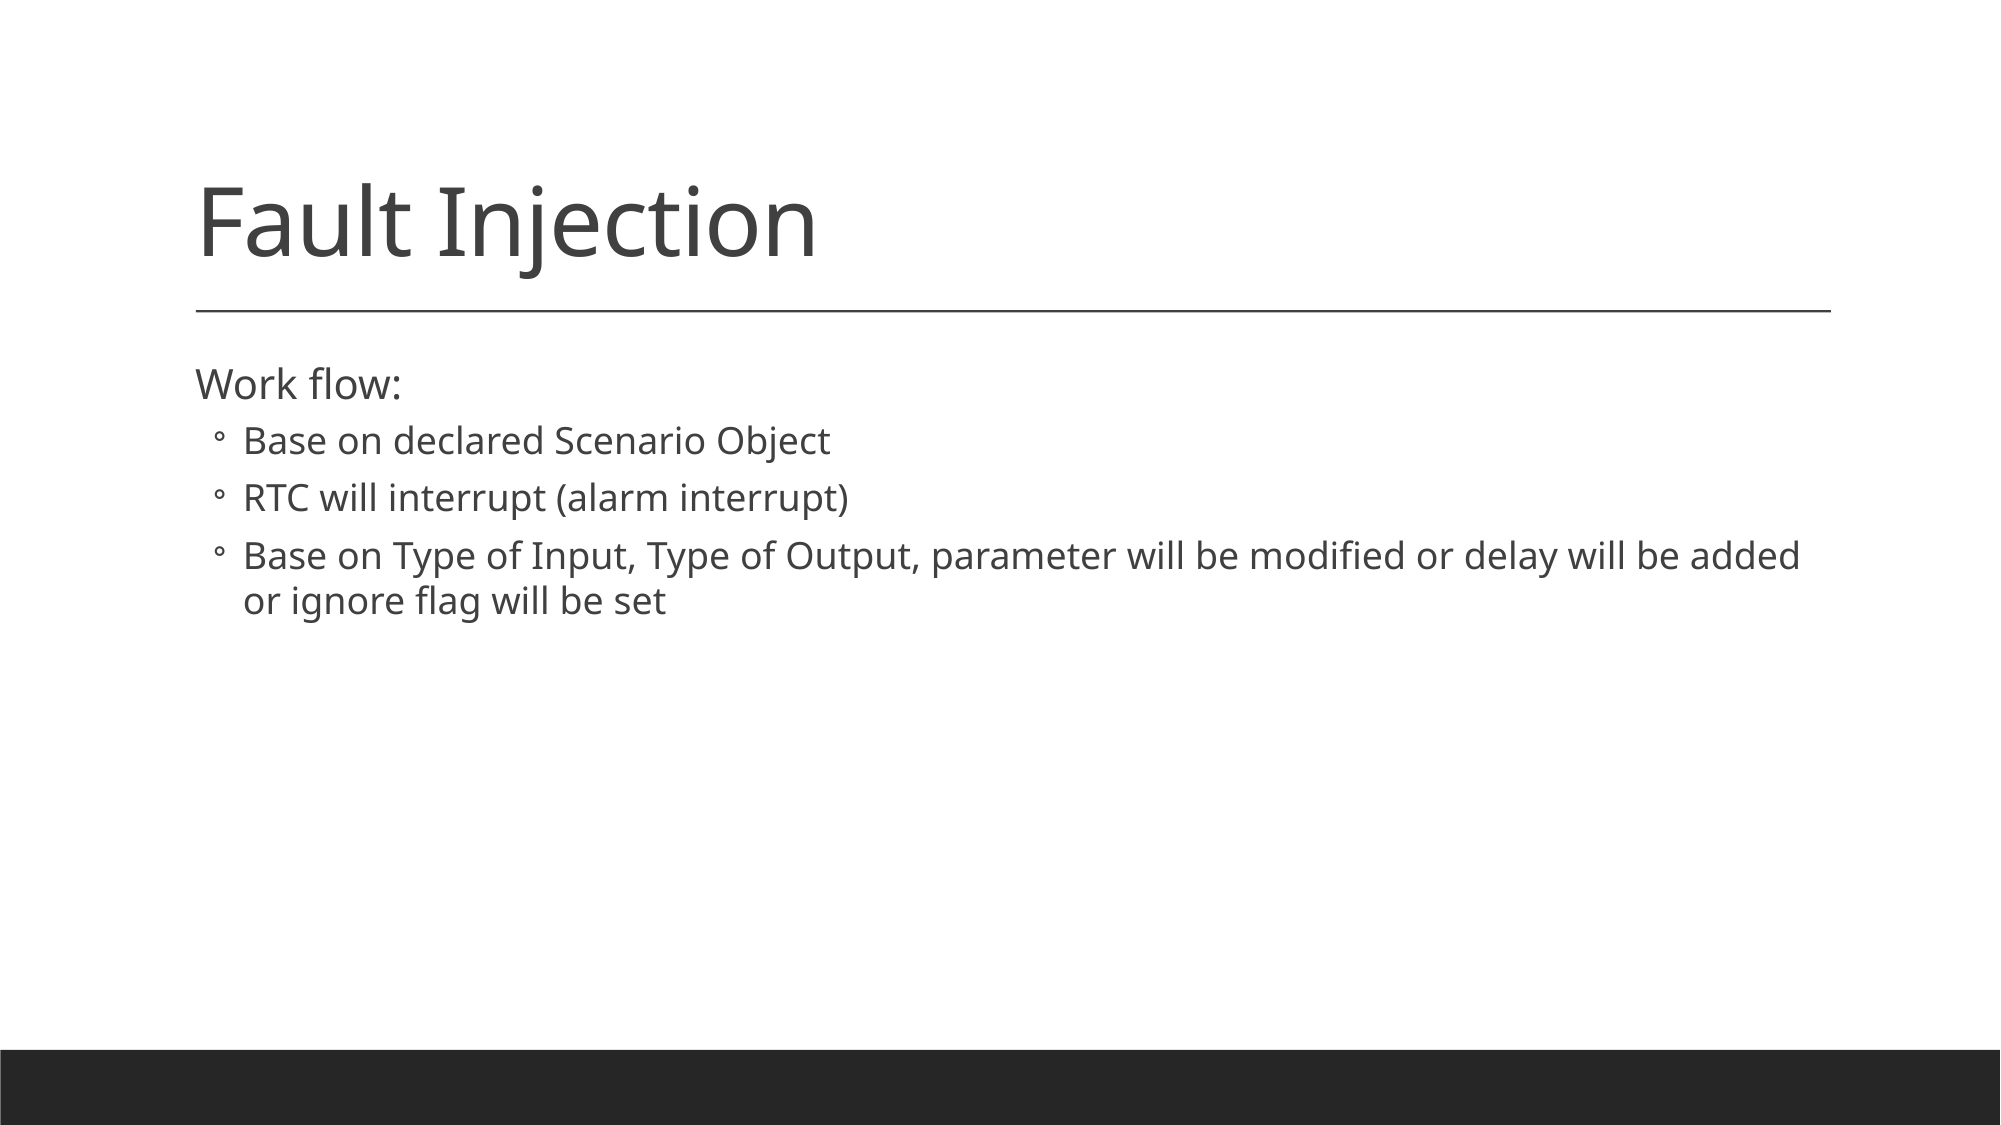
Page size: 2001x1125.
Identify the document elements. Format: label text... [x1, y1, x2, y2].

title Fault Injection [180, 47, 1830, 285]
list Work flow: Base on declared Scenario Object RTC will interrupt (alarm interrupt) Base on Type of Input, Type of Output, parameter will be modified or delay will be added or ignore flag will be set [180, 345, 1830, 963]
